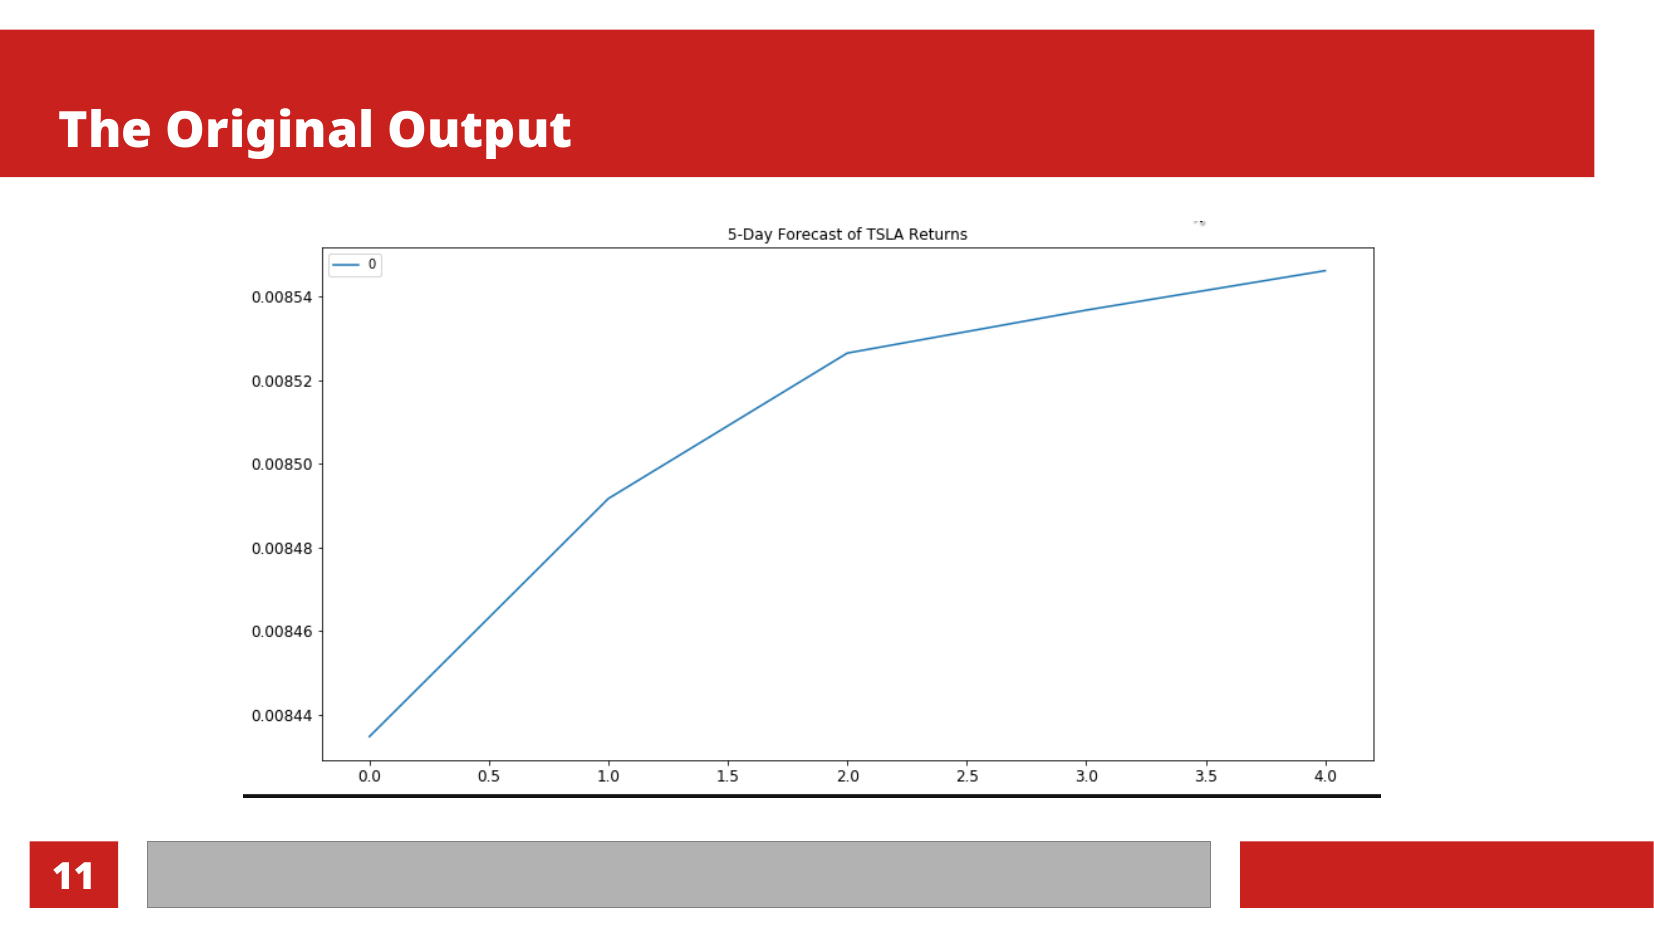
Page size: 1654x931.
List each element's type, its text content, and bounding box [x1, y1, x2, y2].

title The Original Output [59, 44, 1595, 163]
picture [243, 221, 1381, 798]
